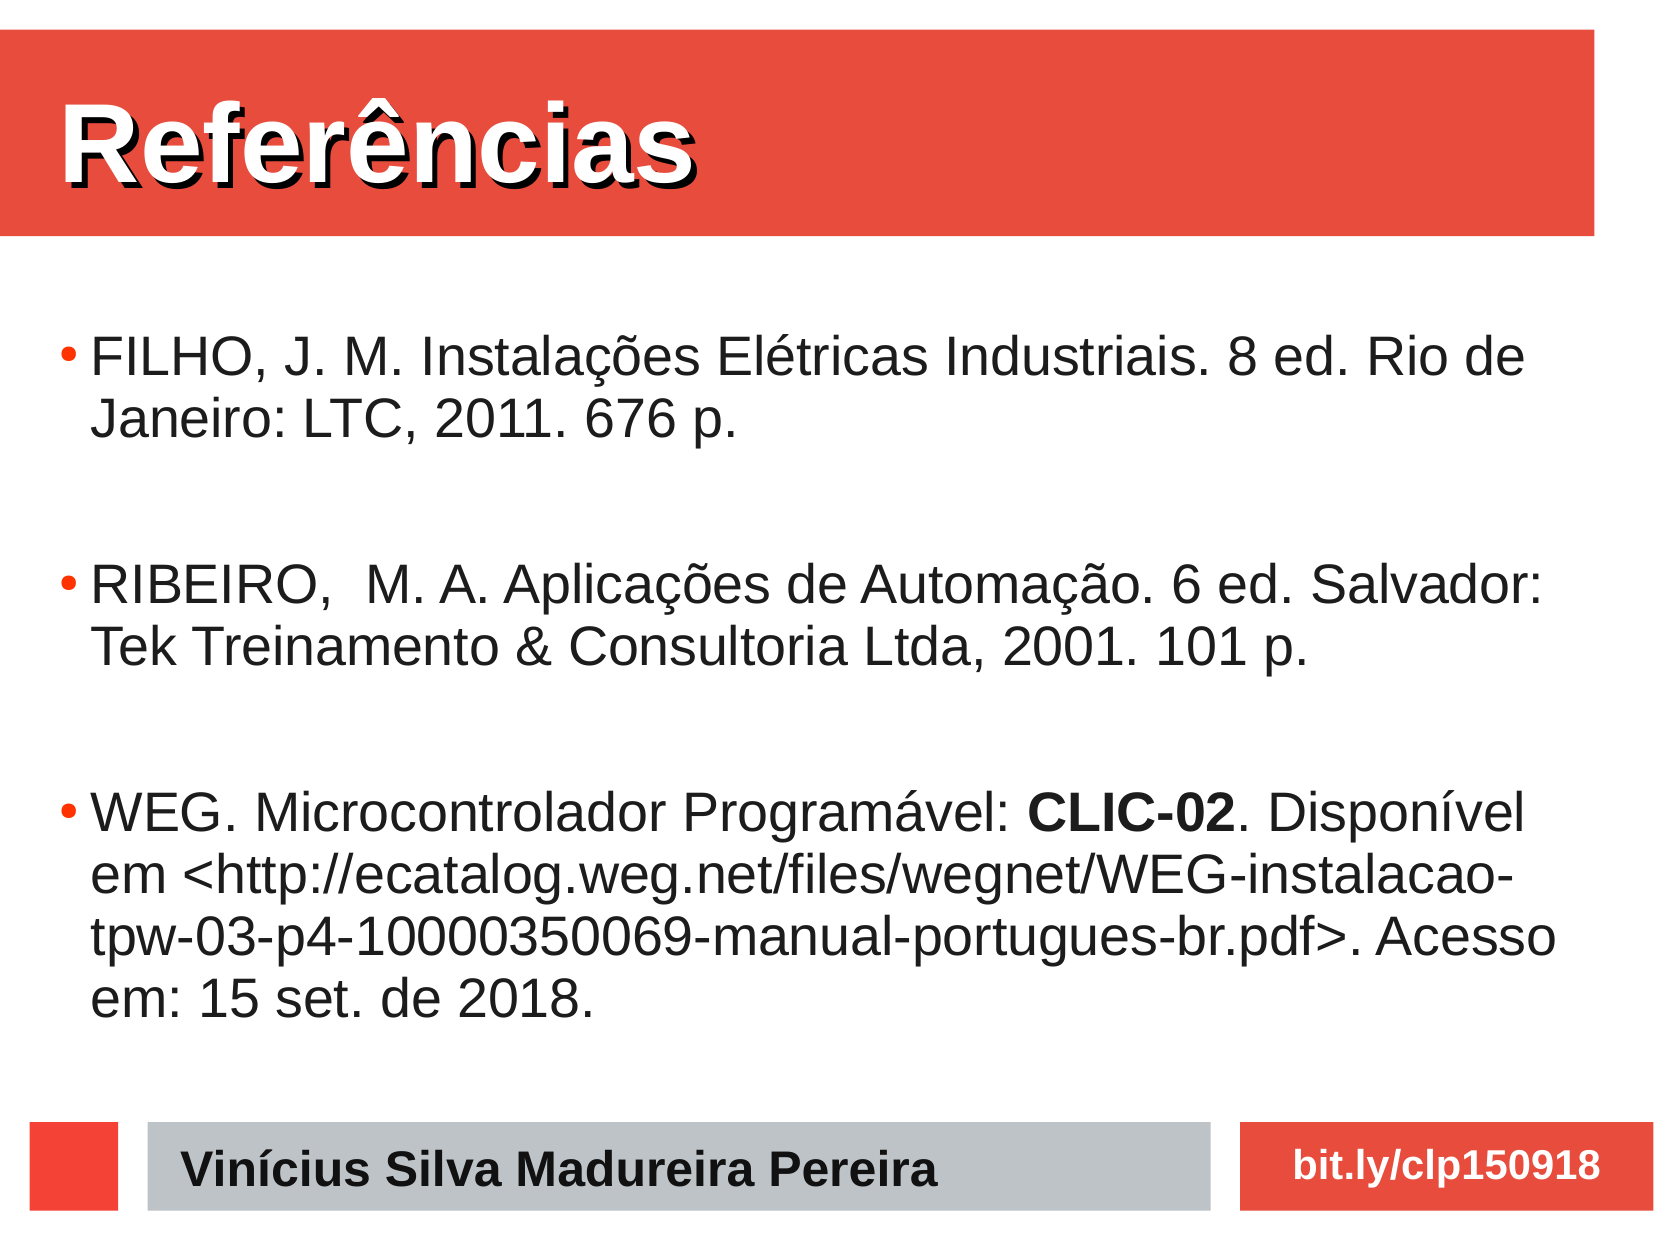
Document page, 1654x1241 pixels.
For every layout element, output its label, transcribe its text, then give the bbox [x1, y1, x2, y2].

text_box bit.ly/clp150918 [1228, 1133, 1654, 1205]
list FILHO, J. M. Instalações Elétricas Industriais. 8 ed. Rio de Janeiro: LTC, 2011. 676 p. RIBEIRO, M. A. Aplicações de Automação. 6 ed. Salvador: Tek Treinamento & Consultoria Ltda, 2001. 101 p. WEG. Microcontrolador Programável: CLIC-02. Disponível em <http://ecatalog.weg.net/files/wegnet/WEG-instalacao-tpw-03-p4-10000350069-manual-portugues-br.pdf>. Acesso em: 15 set. de 2018. [59, 324, 1565, 1093]
title Referências [59, 59, 1595, 207]
text_box Vinícius Silva Madureira Pereira [165, 1133, 1170, 1205]
